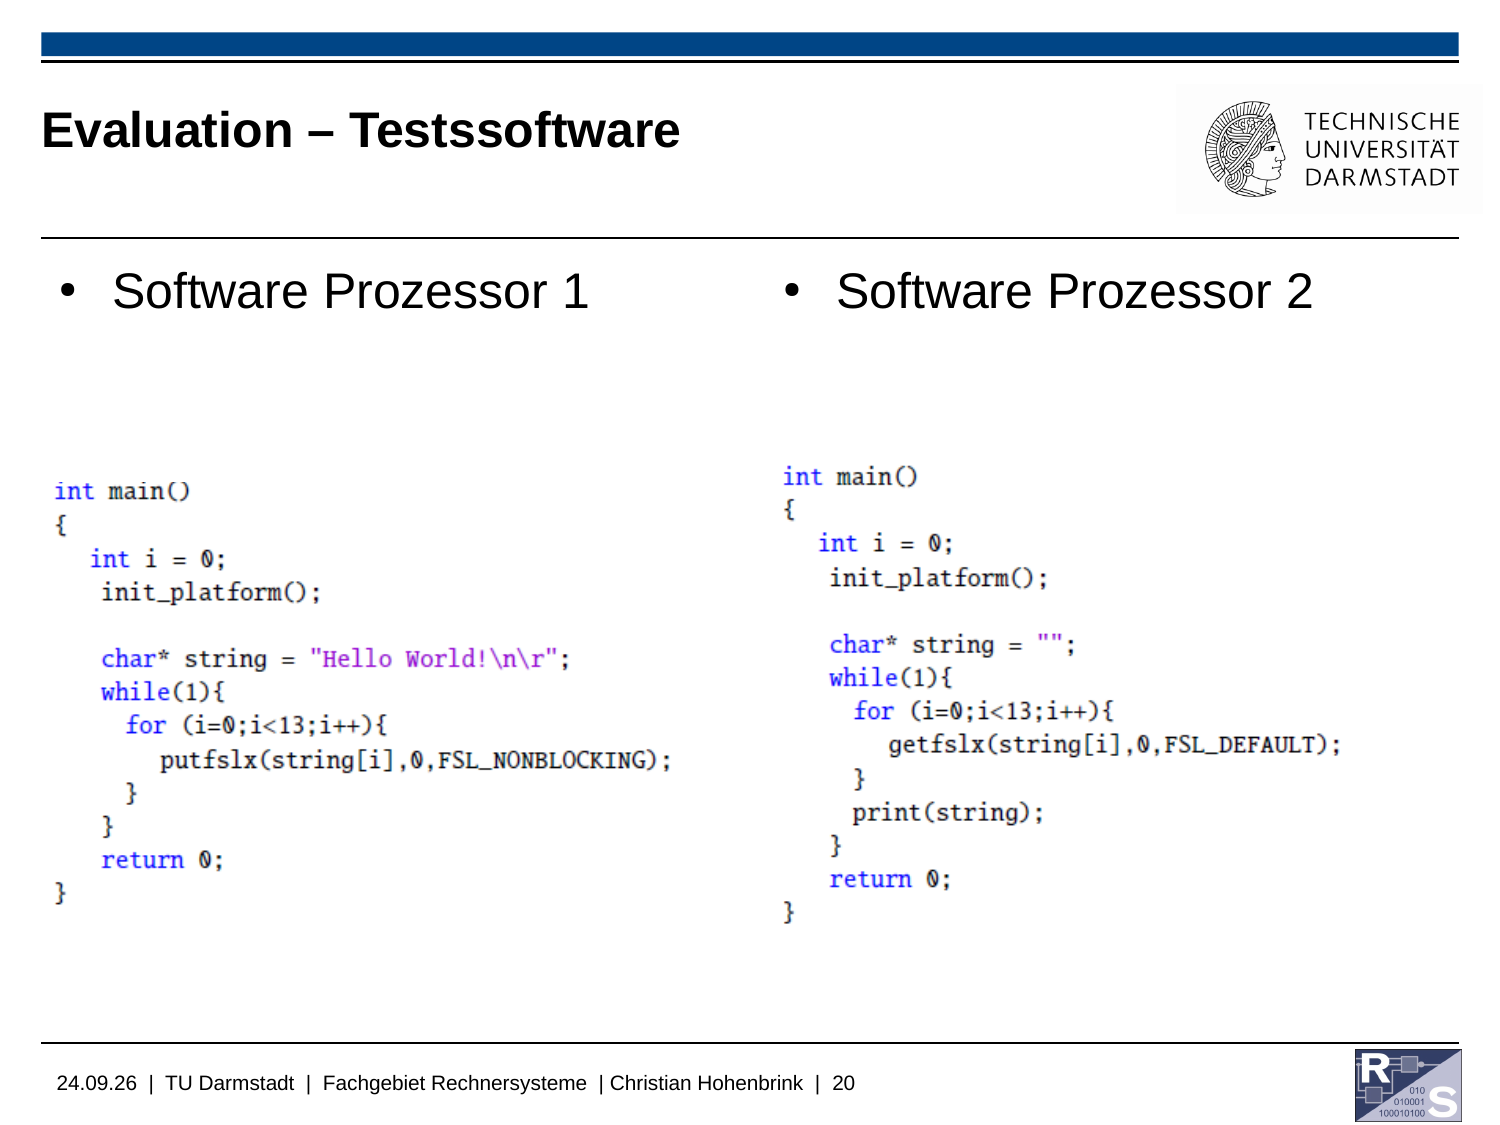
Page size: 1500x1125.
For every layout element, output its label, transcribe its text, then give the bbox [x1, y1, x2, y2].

title Evaluation – Testssoftware [41, 55, 1131, 206]
list Software Prozessor 2 [765, 263, 1456, 1032]
list Software Prozessor 1 [41, 263, 731, 1032]
picture [53, 482, 737, 912]
picture [783, 463, 1385, 927]
picture [1355, 1049, 1462, 1122]
